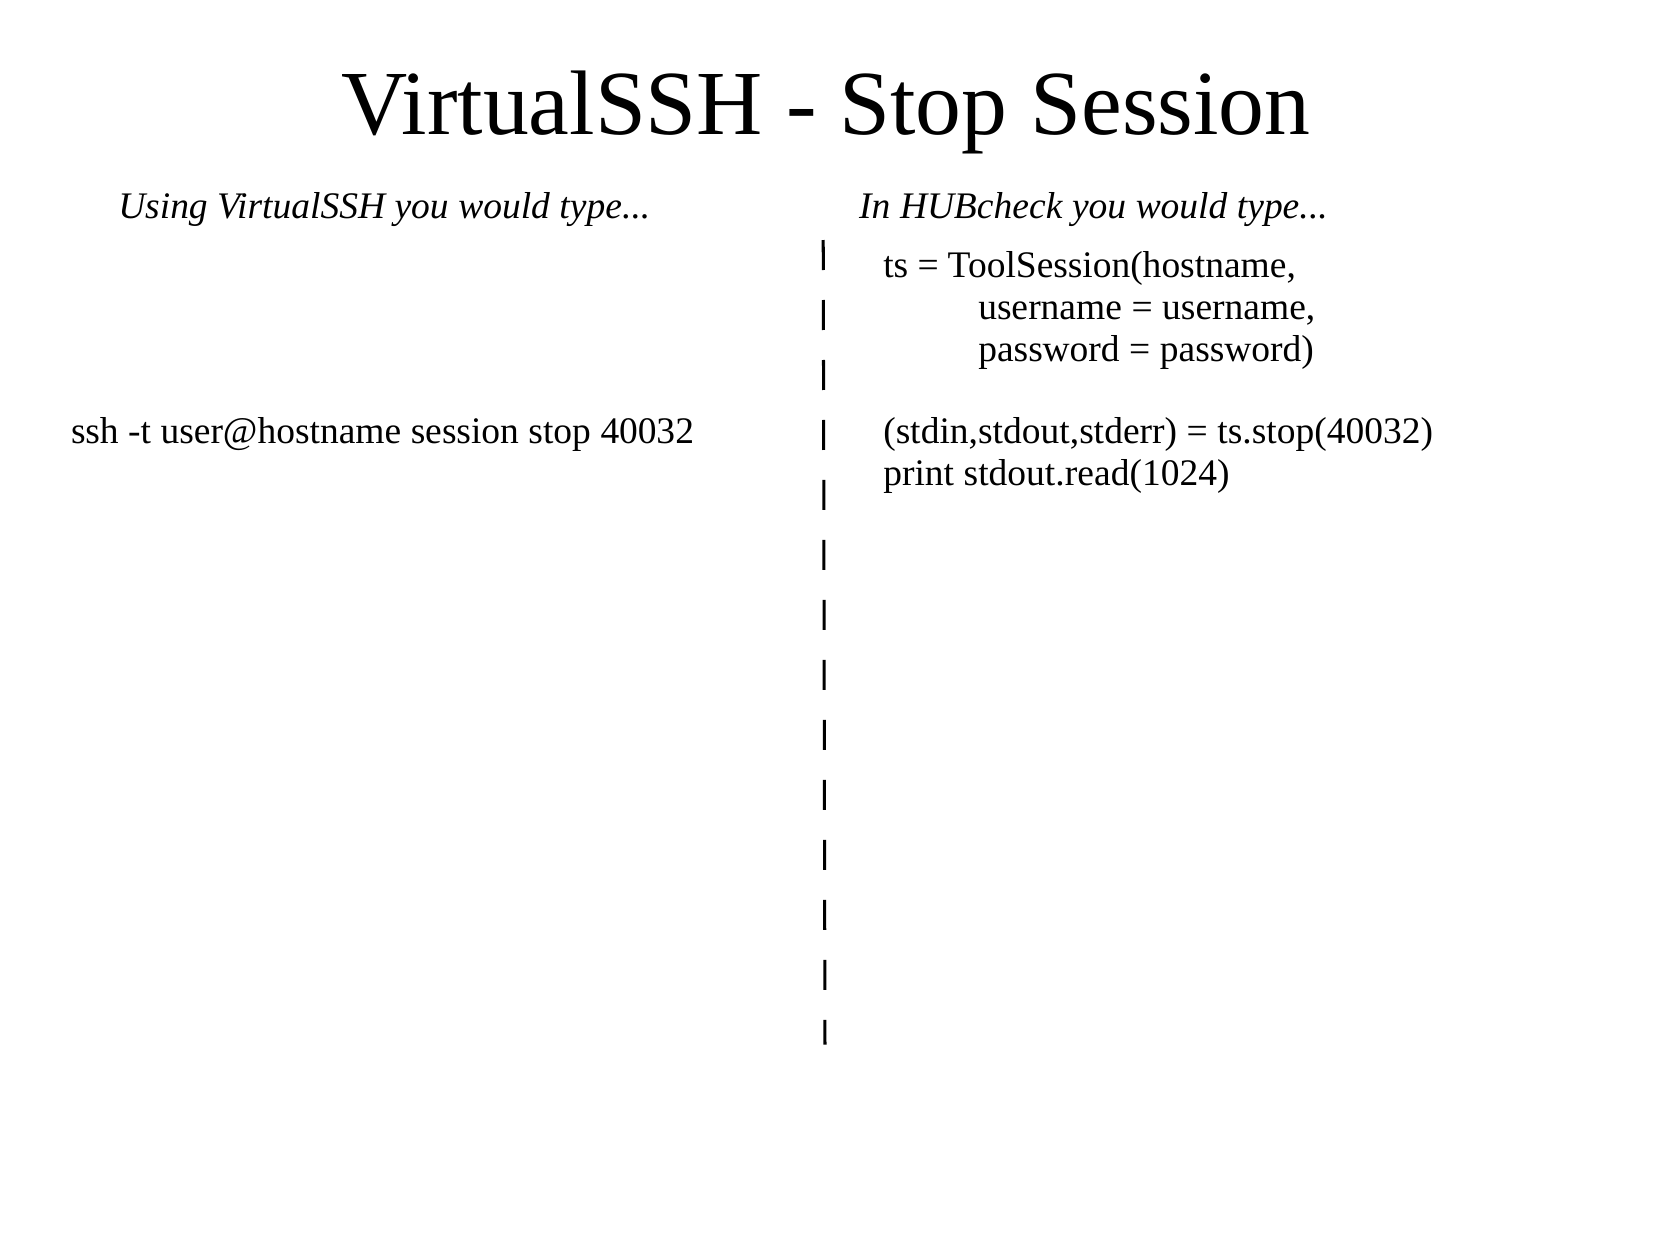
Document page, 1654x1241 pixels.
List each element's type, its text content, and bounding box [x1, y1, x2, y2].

text_box ts = ToolSession(hostname, username = username, password = password) (stdin,stdout,stderr) = ts.stop(40032) print stdout.read(1024) [868, 237, 1610, 501]
text_box [263, 401, 868, 472]
title VirtualSSH - Stop Session [82, 52, 1571, 155]
text_box ssh -t user@hostname session stop 40032 [56, 236, 796, 460]
text_box Using VirtualSSH you would type... In HUBcheck you would type... [103, 178, 1516, 238]
